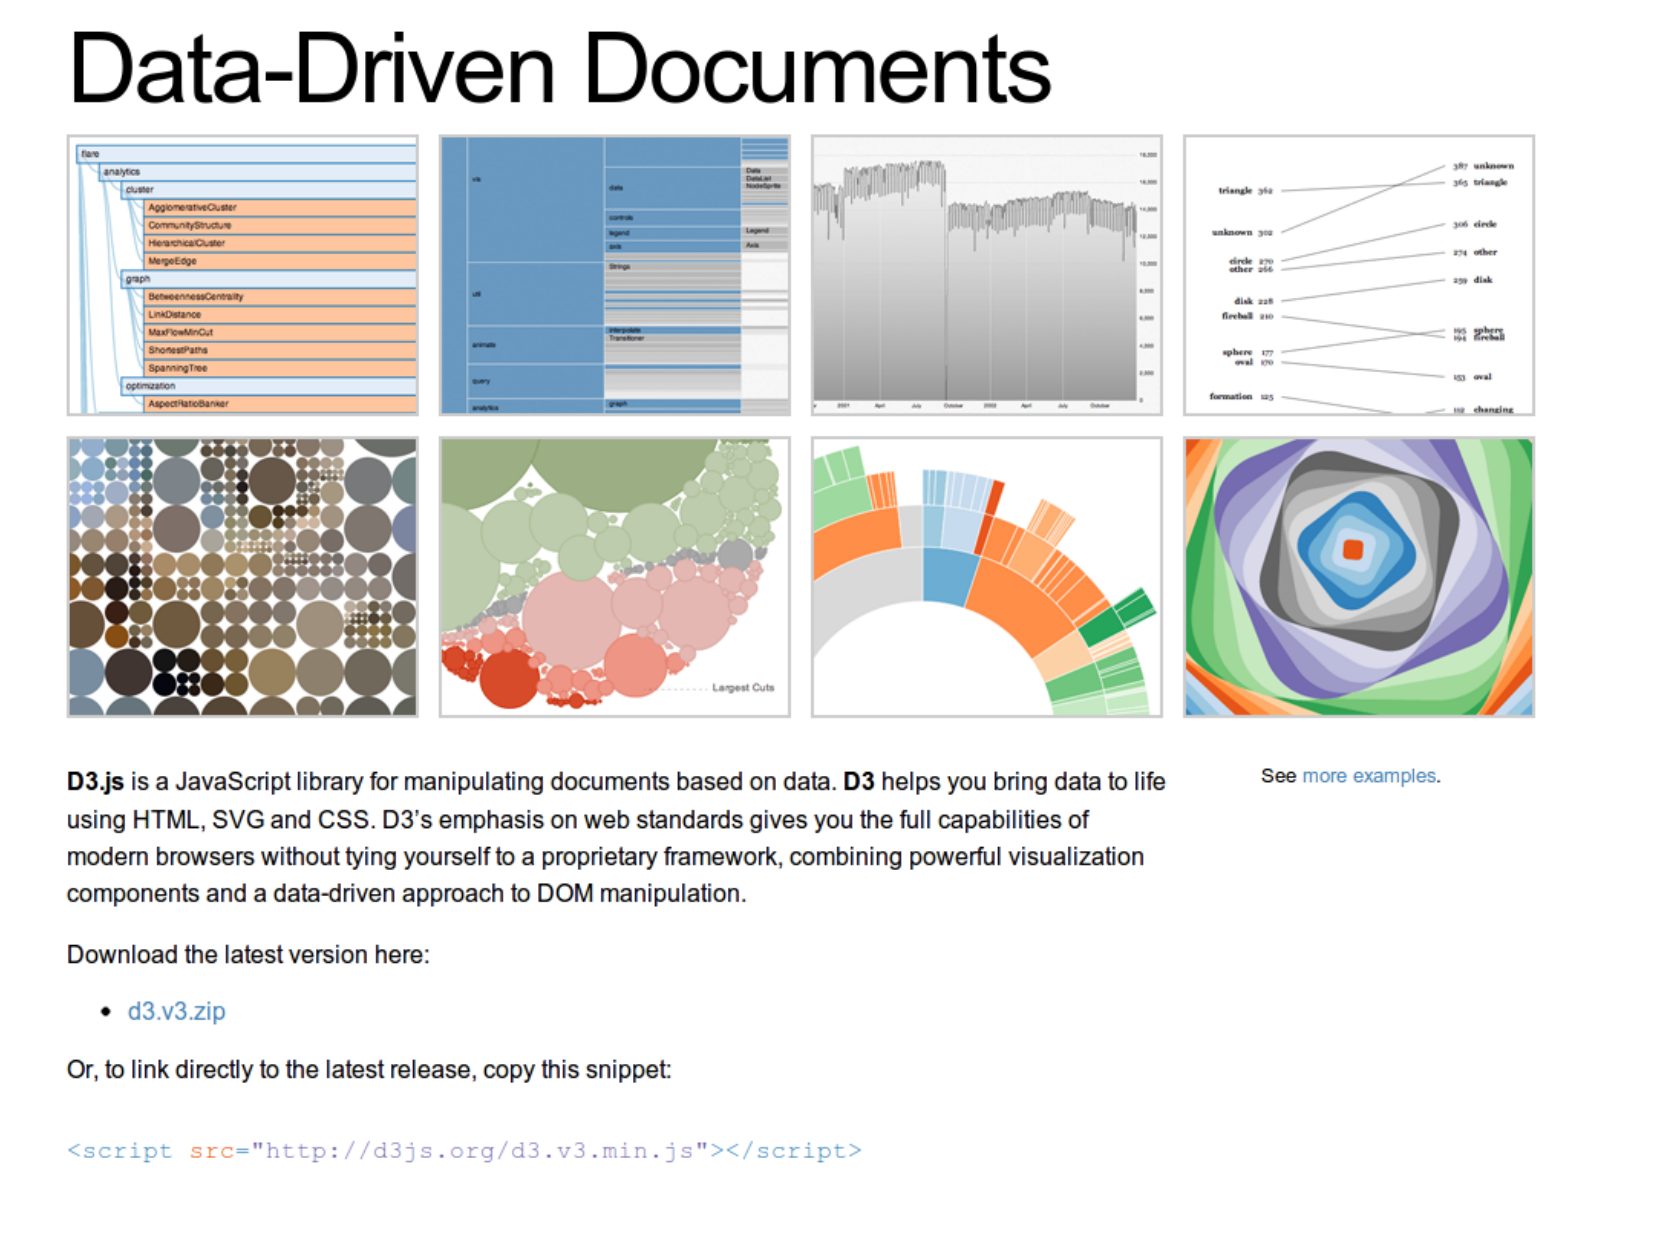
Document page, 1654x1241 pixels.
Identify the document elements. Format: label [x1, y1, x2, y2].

picture [47, 0, 1560, 1182]
